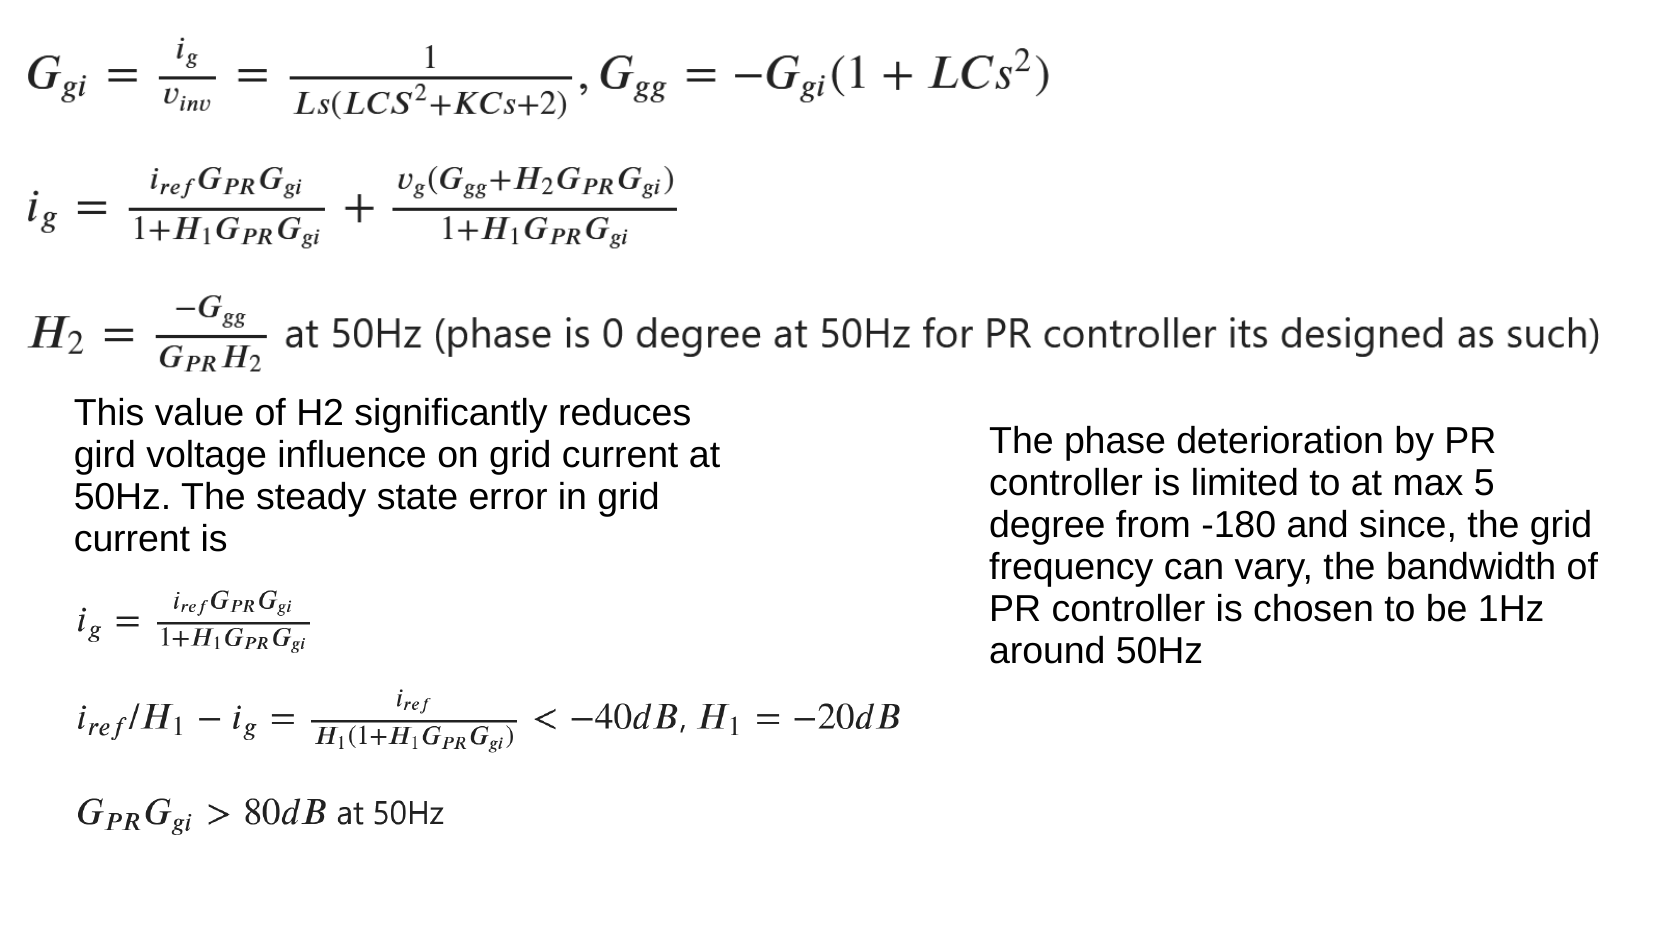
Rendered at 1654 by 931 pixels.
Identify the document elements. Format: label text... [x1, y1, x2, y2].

text_box The phase deterioration by PR controller is limited to at max 5 degree from -180 and since, the grid frequency can vary, the bandwidth of PR controller is chosen to be 1Hz around 50Hz [974, 412, 1625, 680]
text_box This value of H2 significantly reduces gird voltage influence on grid current at 50Hz. The steady state error in grid current is [59, 383, 739, 567]
picture [59, 582, 910, 857]
picture [0, 19, 1625, 384]
